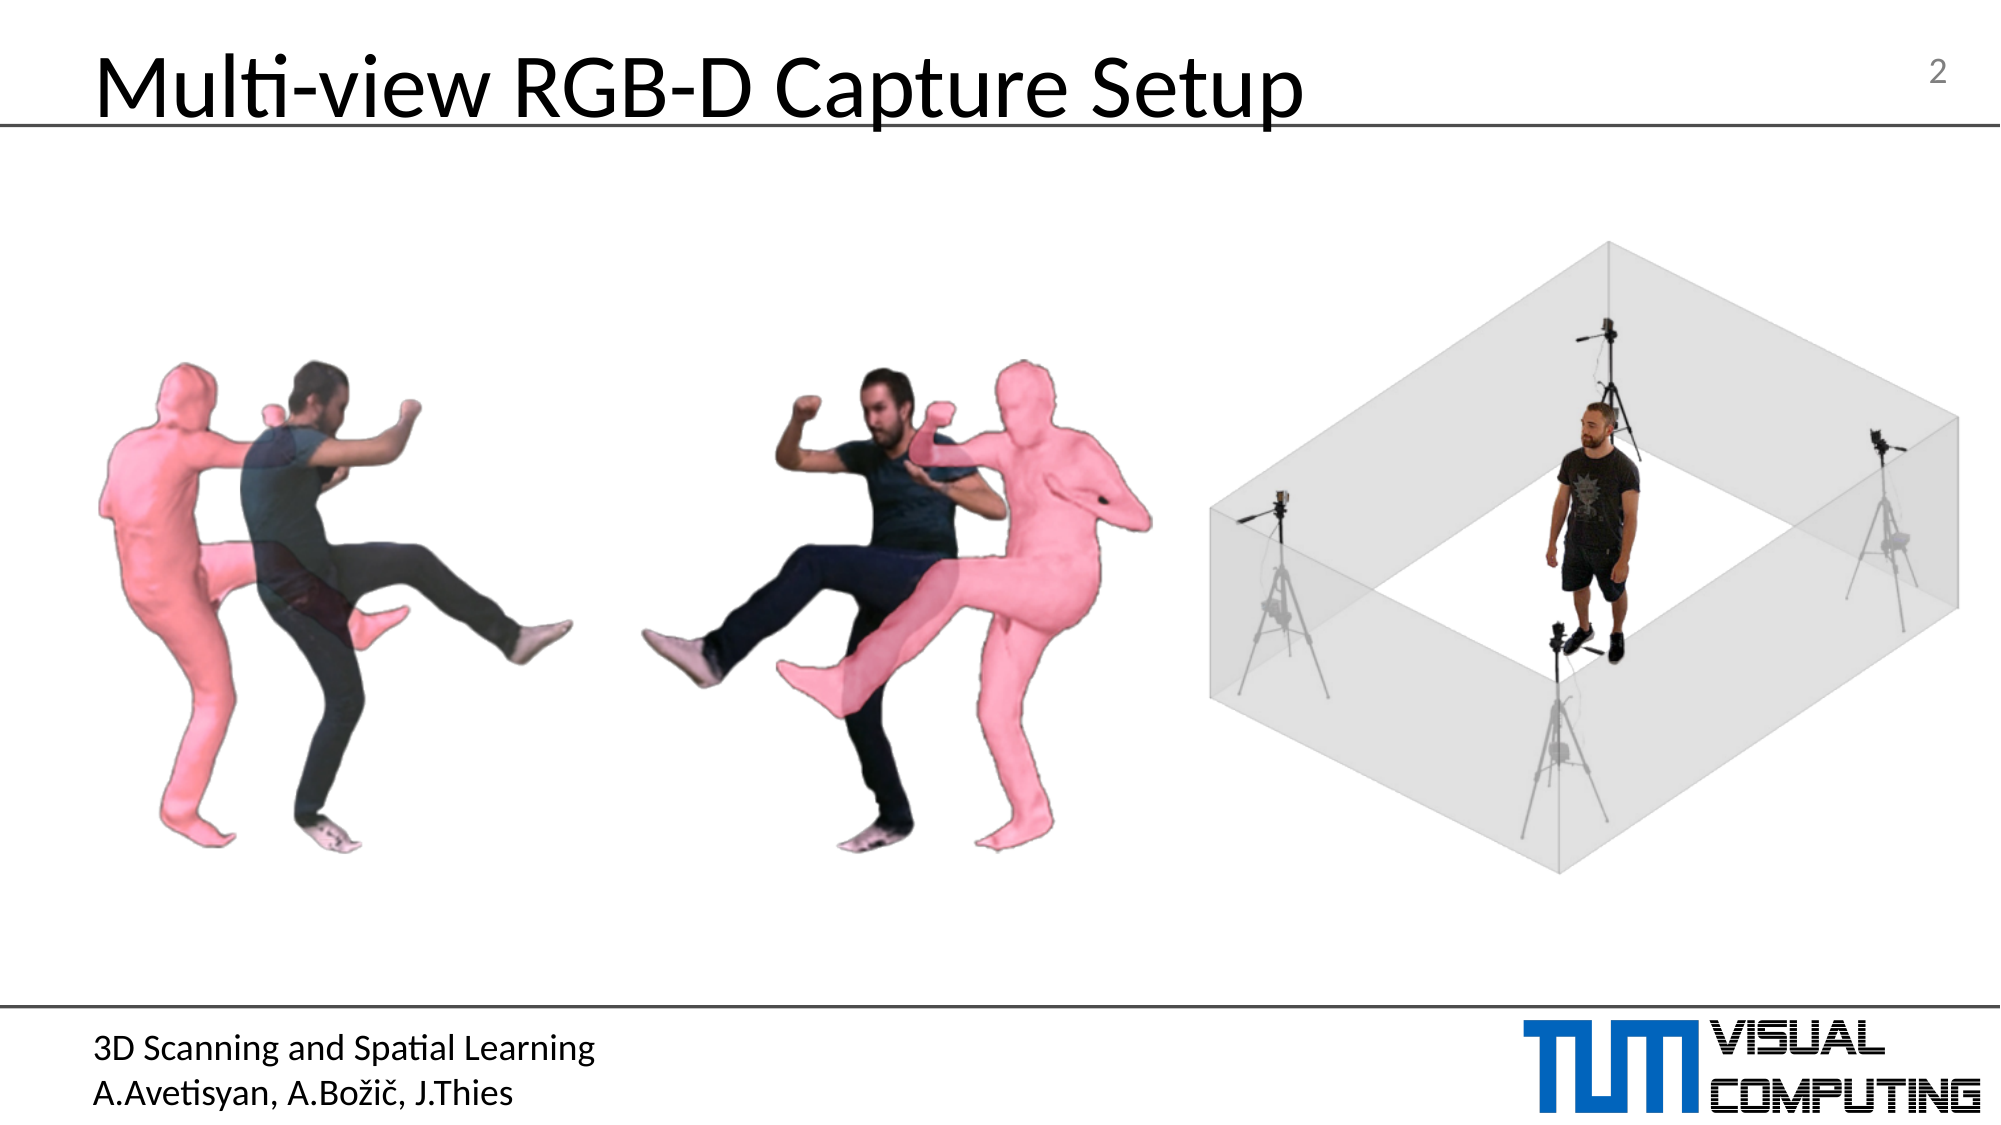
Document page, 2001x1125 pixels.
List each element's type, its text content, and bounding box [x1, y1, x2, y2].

picture [1165, 184, 2000, 894]
title Multi-view RGB-D Capture Setup [78, 0, 1510, 143]
picture [71, 340, 1160, 872]
picture [1523, 1018, 1983, 1117]
